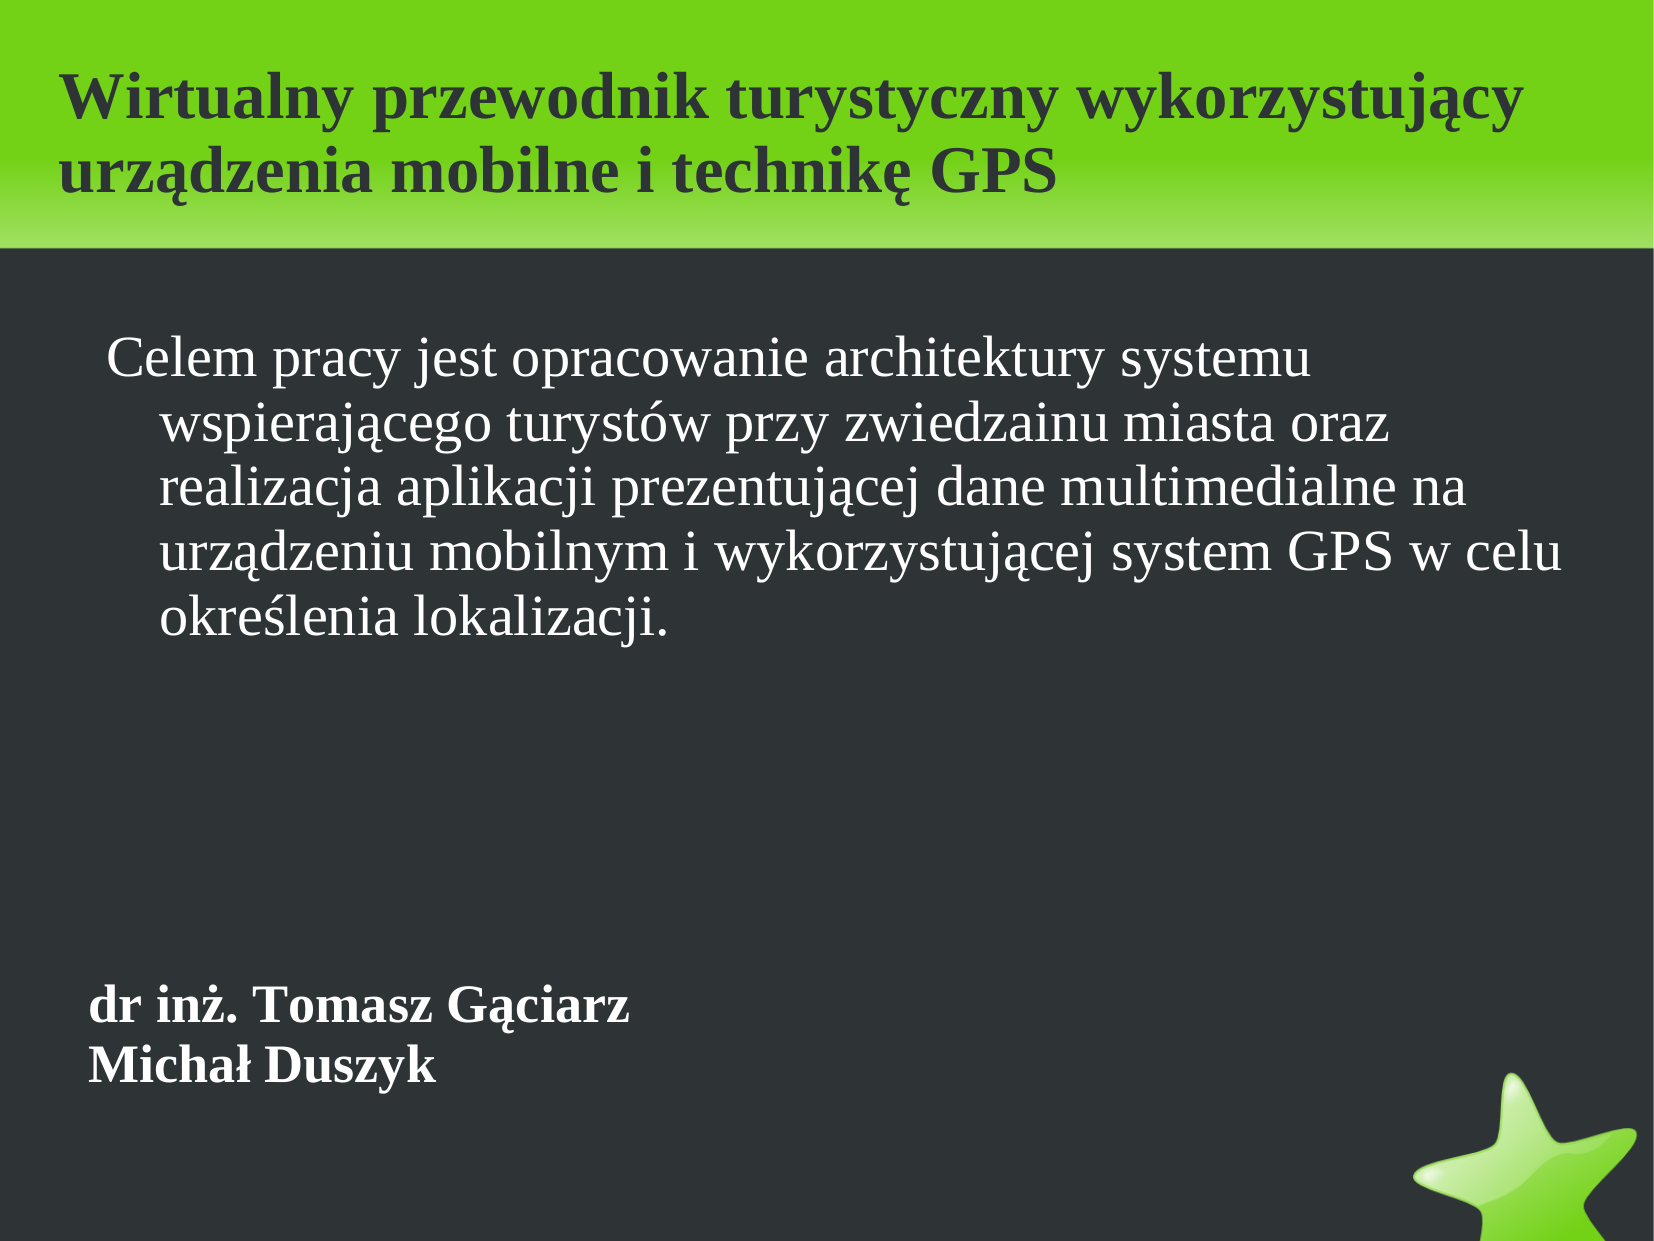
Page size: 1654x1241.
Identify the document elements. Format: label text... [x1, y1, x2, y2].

title Wirtualny przewodnik turystyczny wykorzystujący urządzenia mobilne i technikę GPS [59, 29, 1548, 237]
title dr inż. Tomasz Gąciarz Michał Duszyk [88, 930, 709, 1138]
list Celem pracy jest opracowanie architektury systemu wspierającego turystów przy zwiedzainu miasta oraz realizacja aplikacji prezentującej dane multimedialne na urządzeniu mobilnym i wykorzystującej system GPS w celu określenia lokalizacji. [88, 324, 1577, 685]
picture [0, 0, 1654, 1241]
